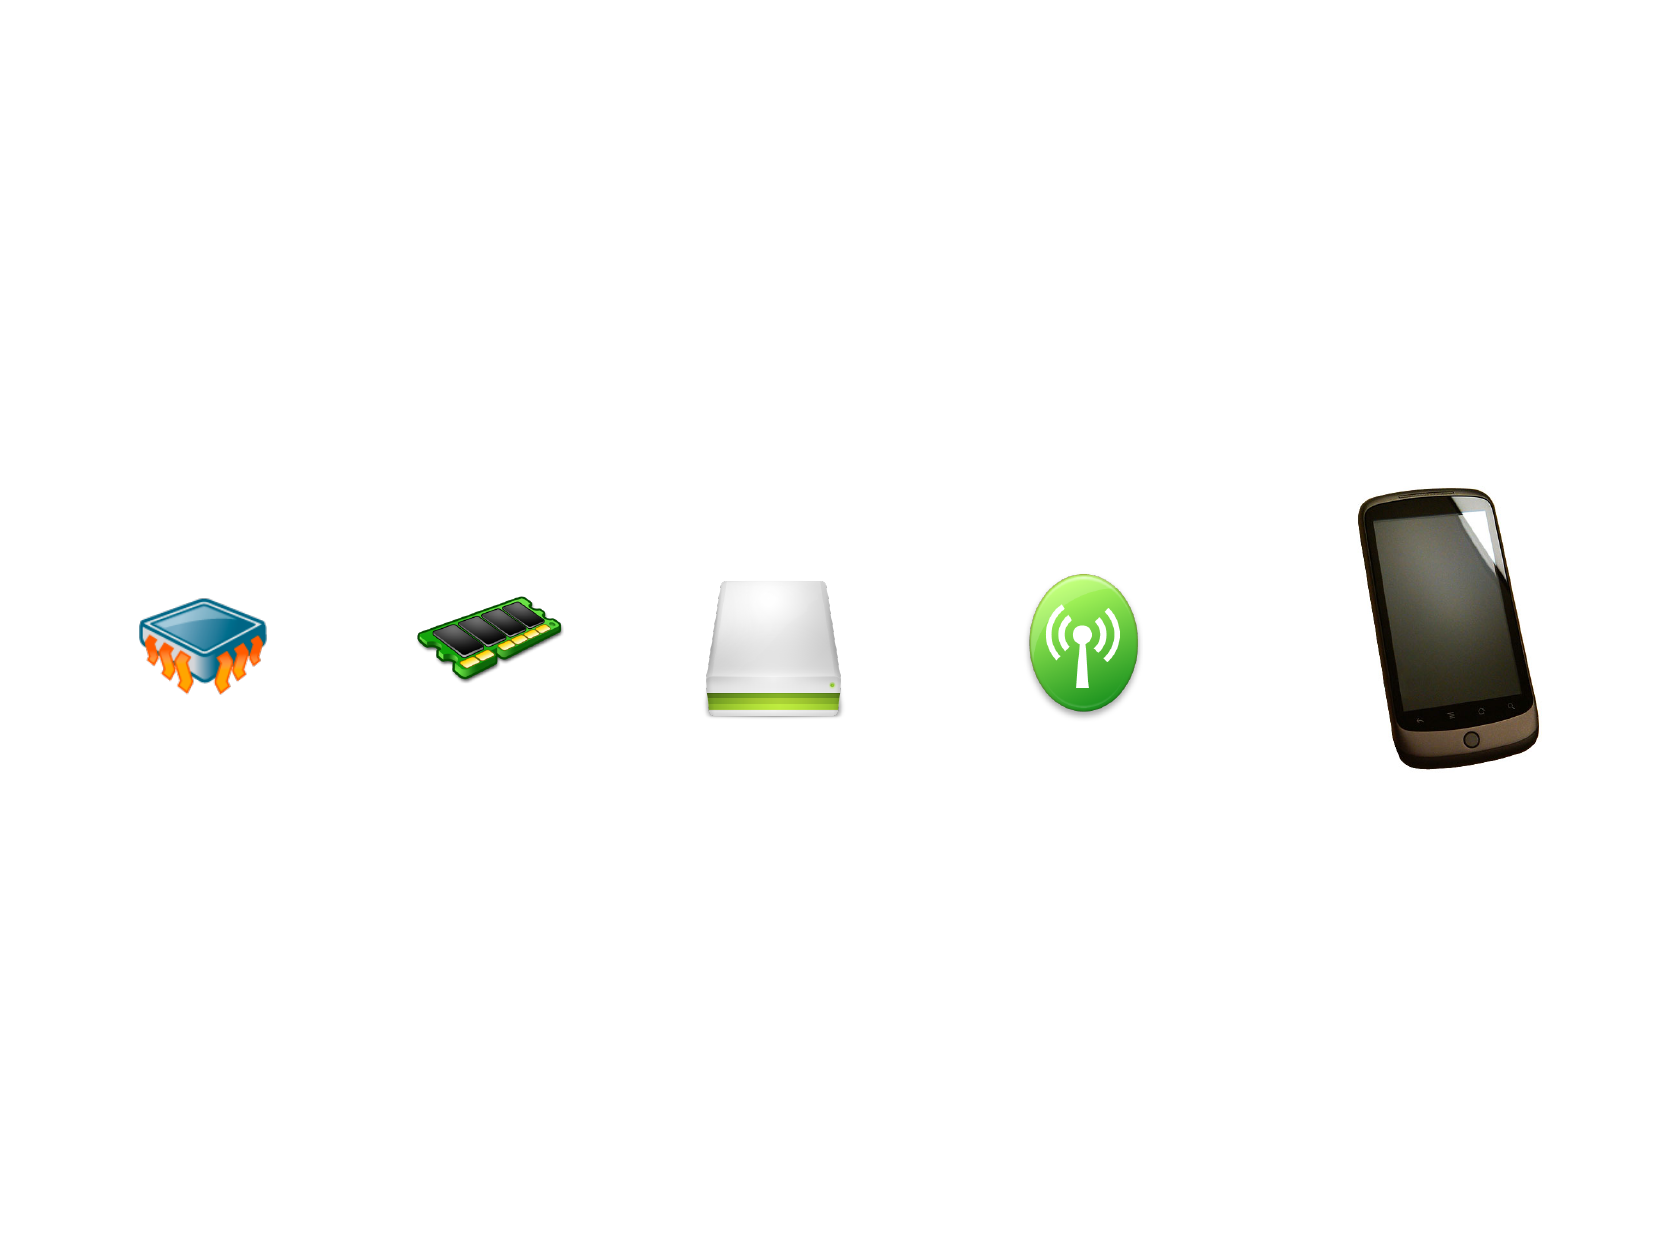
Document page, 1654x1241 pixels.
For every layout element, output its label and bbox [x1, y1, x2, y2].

picture [700, 575, 847, 722]
picture [1352, 481, 1544, 776]
picture [126, 570, 280, 724]
picture [1009, 571, 1161, 723]
picture [412, 562, 568, 718]
